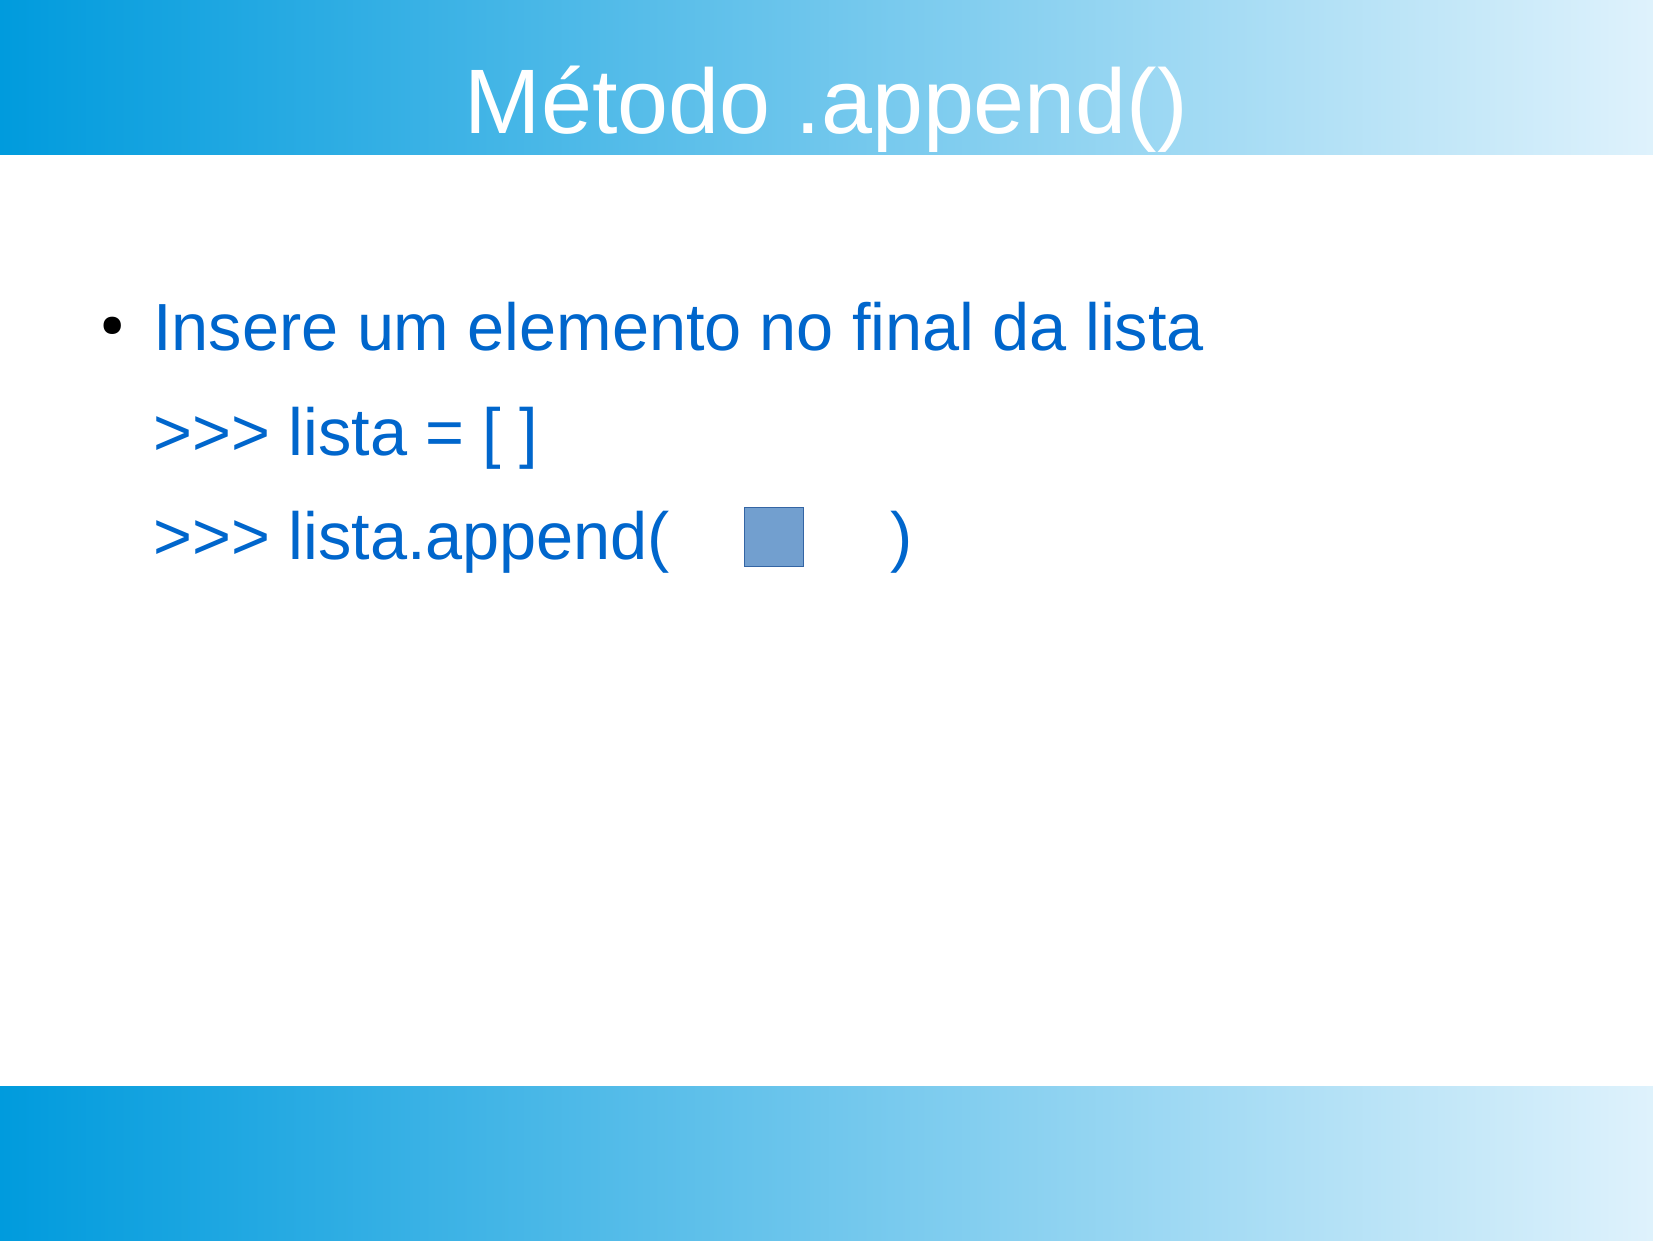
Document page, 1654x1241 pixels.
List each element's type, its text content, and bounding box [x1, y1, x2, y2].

list Insere um elemento no final da lista >>> lista = [ ] >>> lista.append( ) [82, 290, 1571, 1010]
text_box [744, 507, 804, 567]
title Método .append() [82, 49, 1571, 155]
